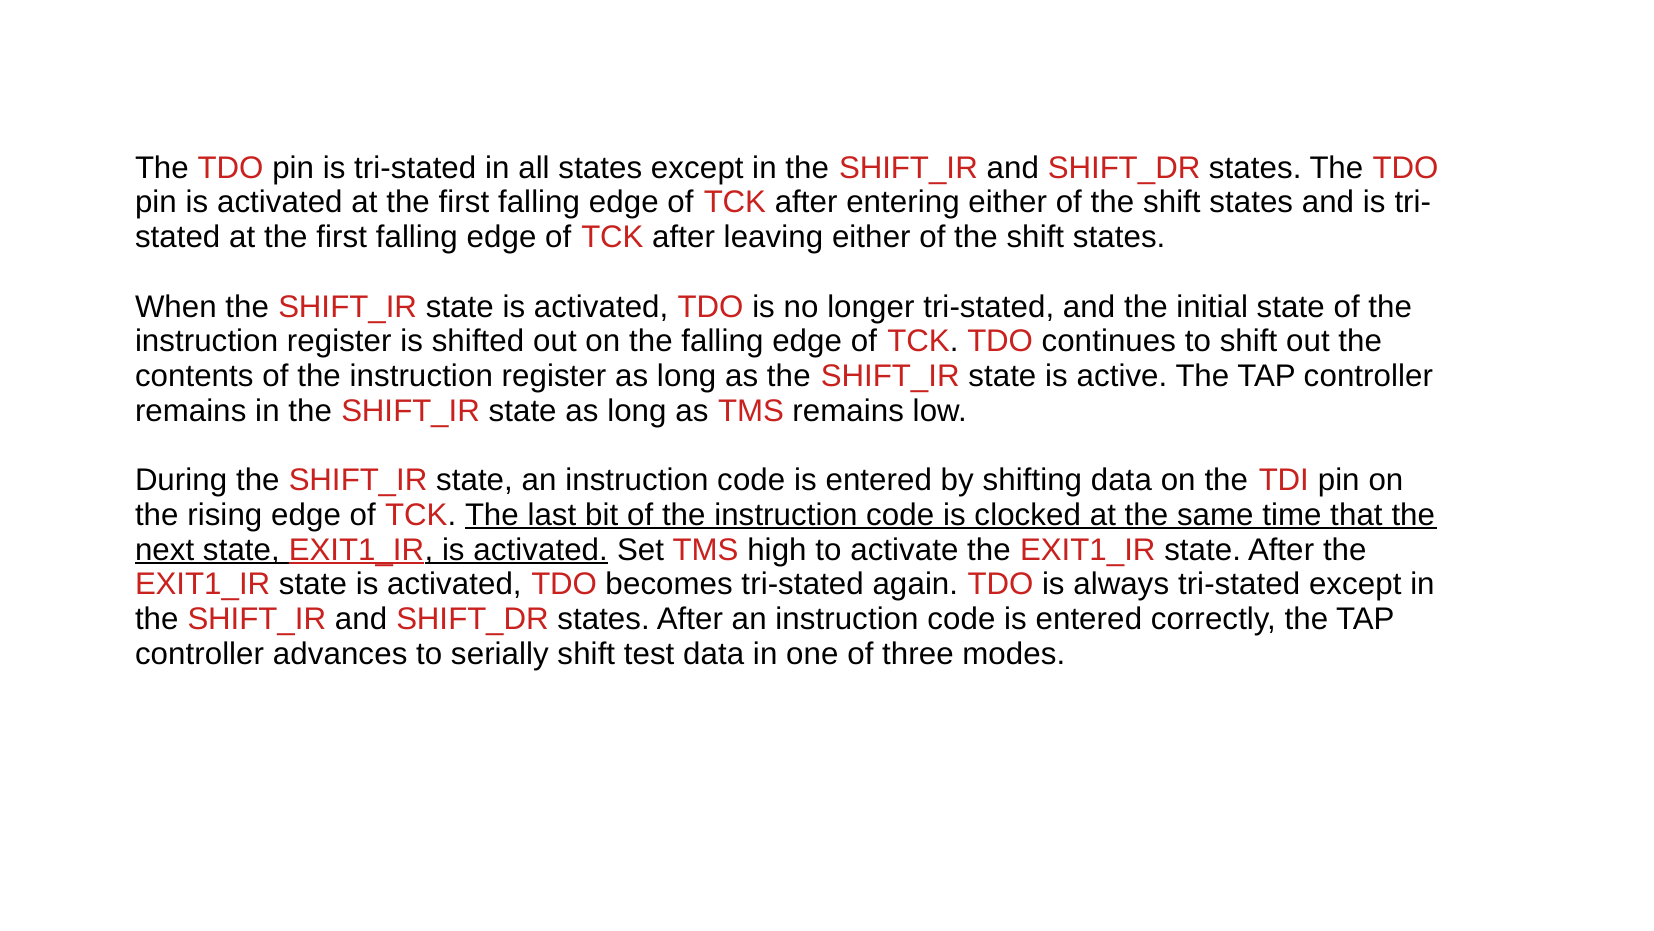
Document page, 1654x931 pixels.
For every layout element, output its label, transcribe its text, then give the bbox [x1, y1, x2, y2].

text_box The TDO pin is tri-stated in all states except in the SHIFT_IR and SHIFT_DR states. The TDO pin is activated at the first falling edge of TCK after entering either of the shift states and is tri-stated at the first falling edge of TCK after leaving either of the shift states. When the SHIFT_IR state is activated, TDO is no longer tri-stated, and the initial state of the instruction register is shifted out on the falling edge of TCK. TDO continues to shift out the contents of the instruction register as long as the SHIFT_IR state is active. The TAP controller remains in the SHIFT_IR state as long as TMS remains low. During the SHIFT_IR state, an instruction code is entered by shifting data on the TDI pin on the rising edge of TCK. The last bit of the instruction code is clocked at the same time that the next state, EXIT1_IR, is activated. Set TMS high to activate the EXIT1_IR state. After the EXIT1_IR state is activated, TDO becomes tri-stated again. TDO is always tri-stated except in the SHIFT_IR and SHIFT_DR states. After an instruction code is entered correctly, the TAP controller advances to serially shift test data in one of three modes. [135, 150, 1441, 856]
